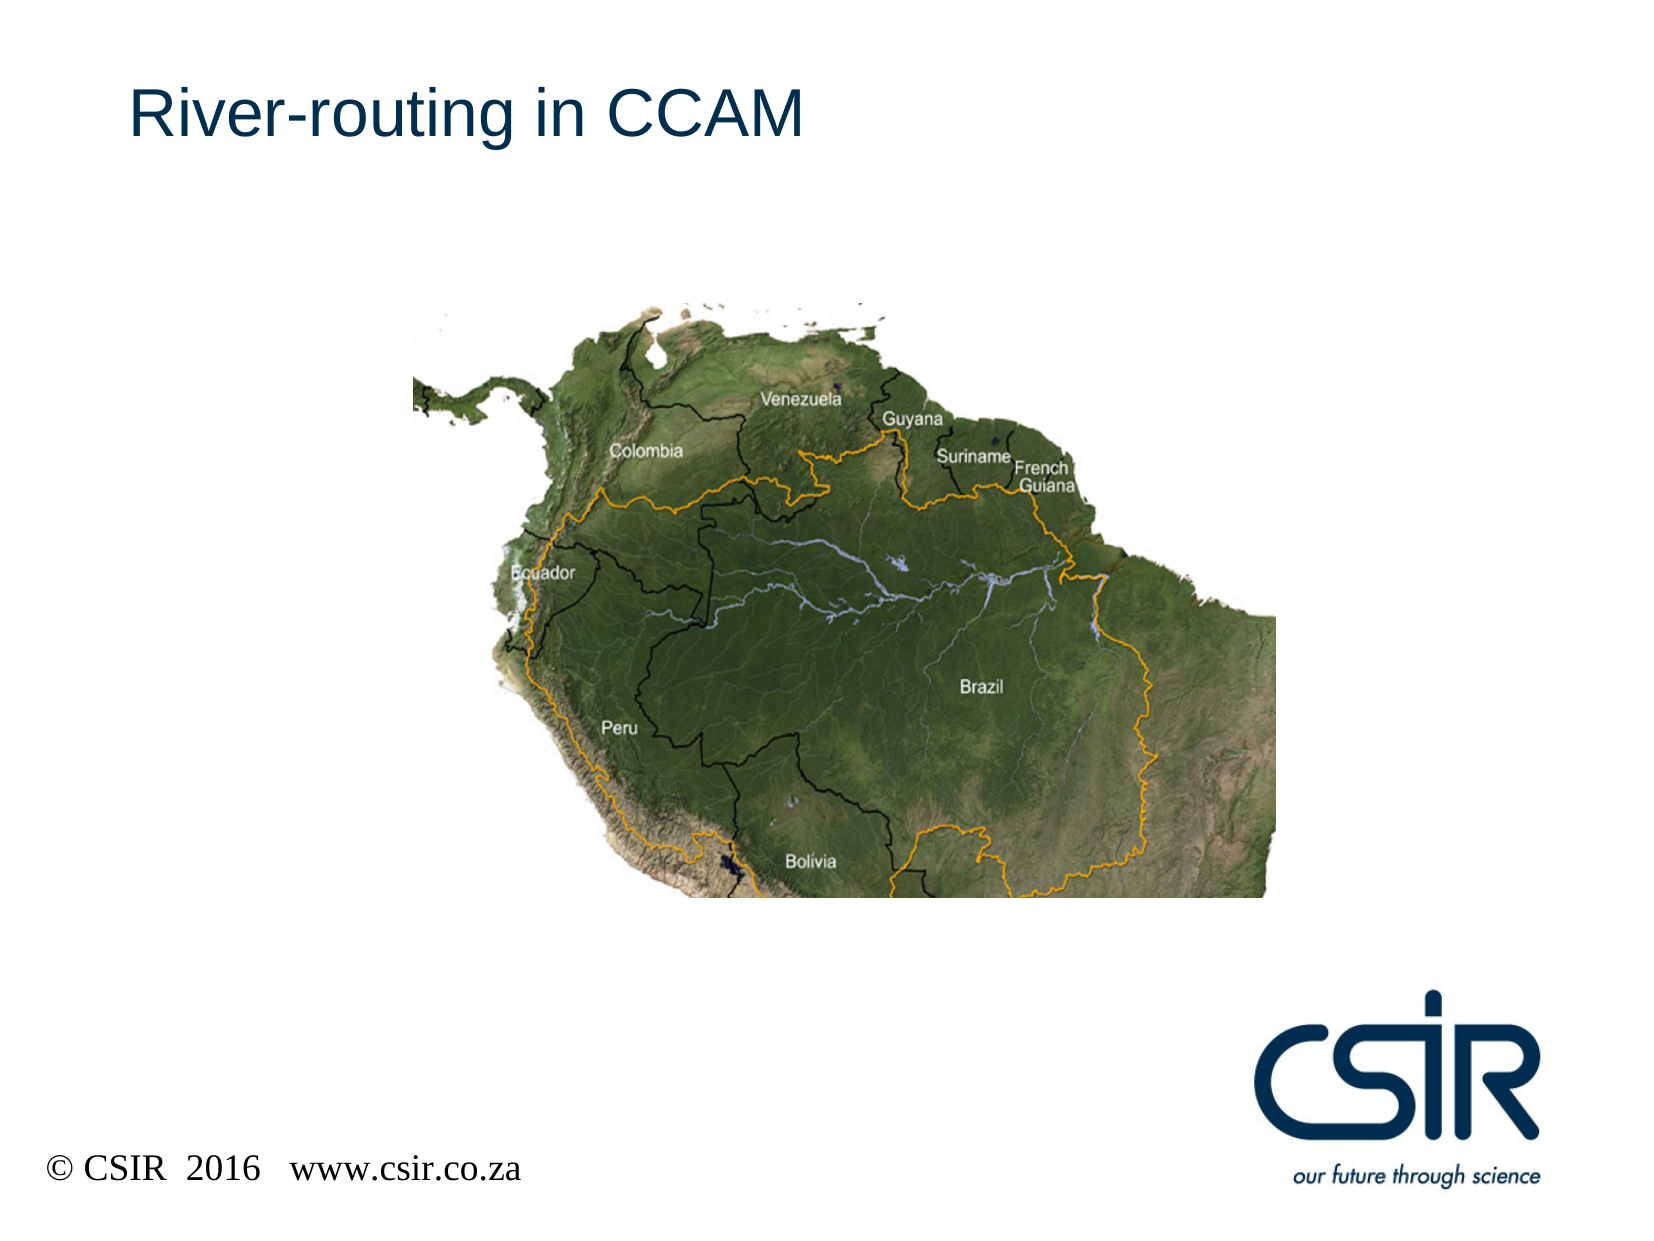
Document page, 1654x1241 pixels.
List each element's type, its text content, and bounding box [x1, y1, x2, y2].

picture [1241, 983, 1653, 1240]
title River-routing in CCAM [128, 68, 1534, 248]
picture [413, 303, 1276, 898]
